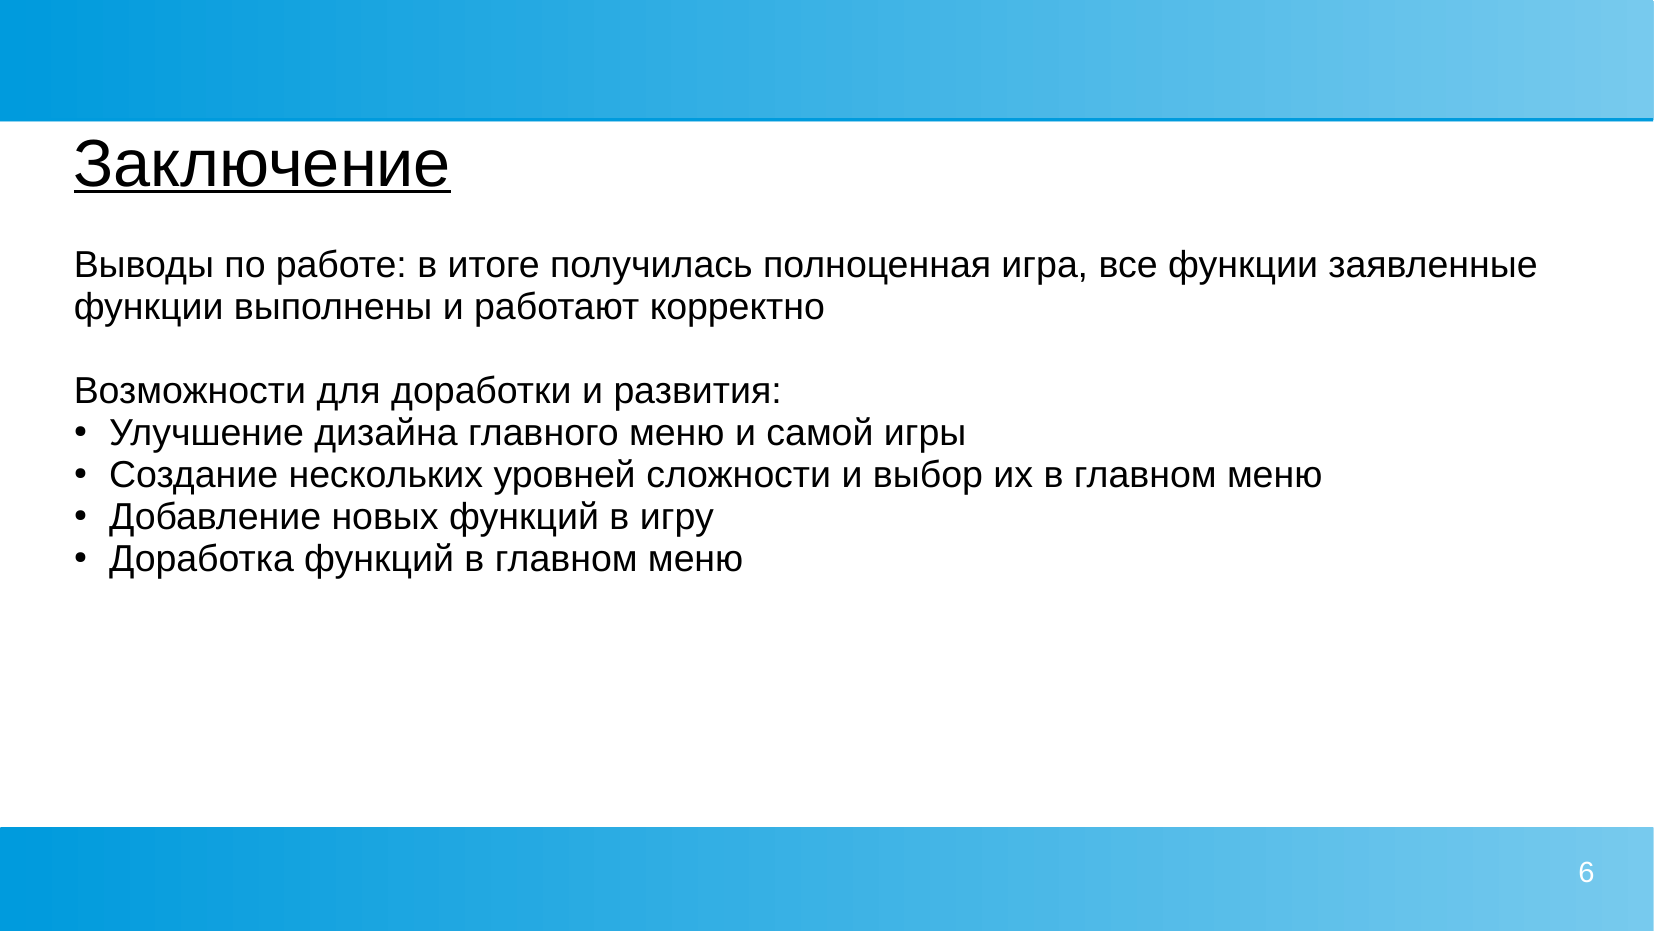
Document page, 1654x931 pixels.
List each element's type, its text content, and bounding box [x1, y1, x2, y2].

text_box Выводы по работе: в итоге получилась полноценная игра, все функции заявленные функции выполнены и работают корректно Возможности для доработки и развития: Улучшение дизайна главного меню и самой игры Создание нескольких уровней сложности и выбор их в главном меню Добавление новых функций в игру Доработка функций в главном меню [59, 236, 1595, 827]
text_box Заключение [59, 118, 473, 208]
